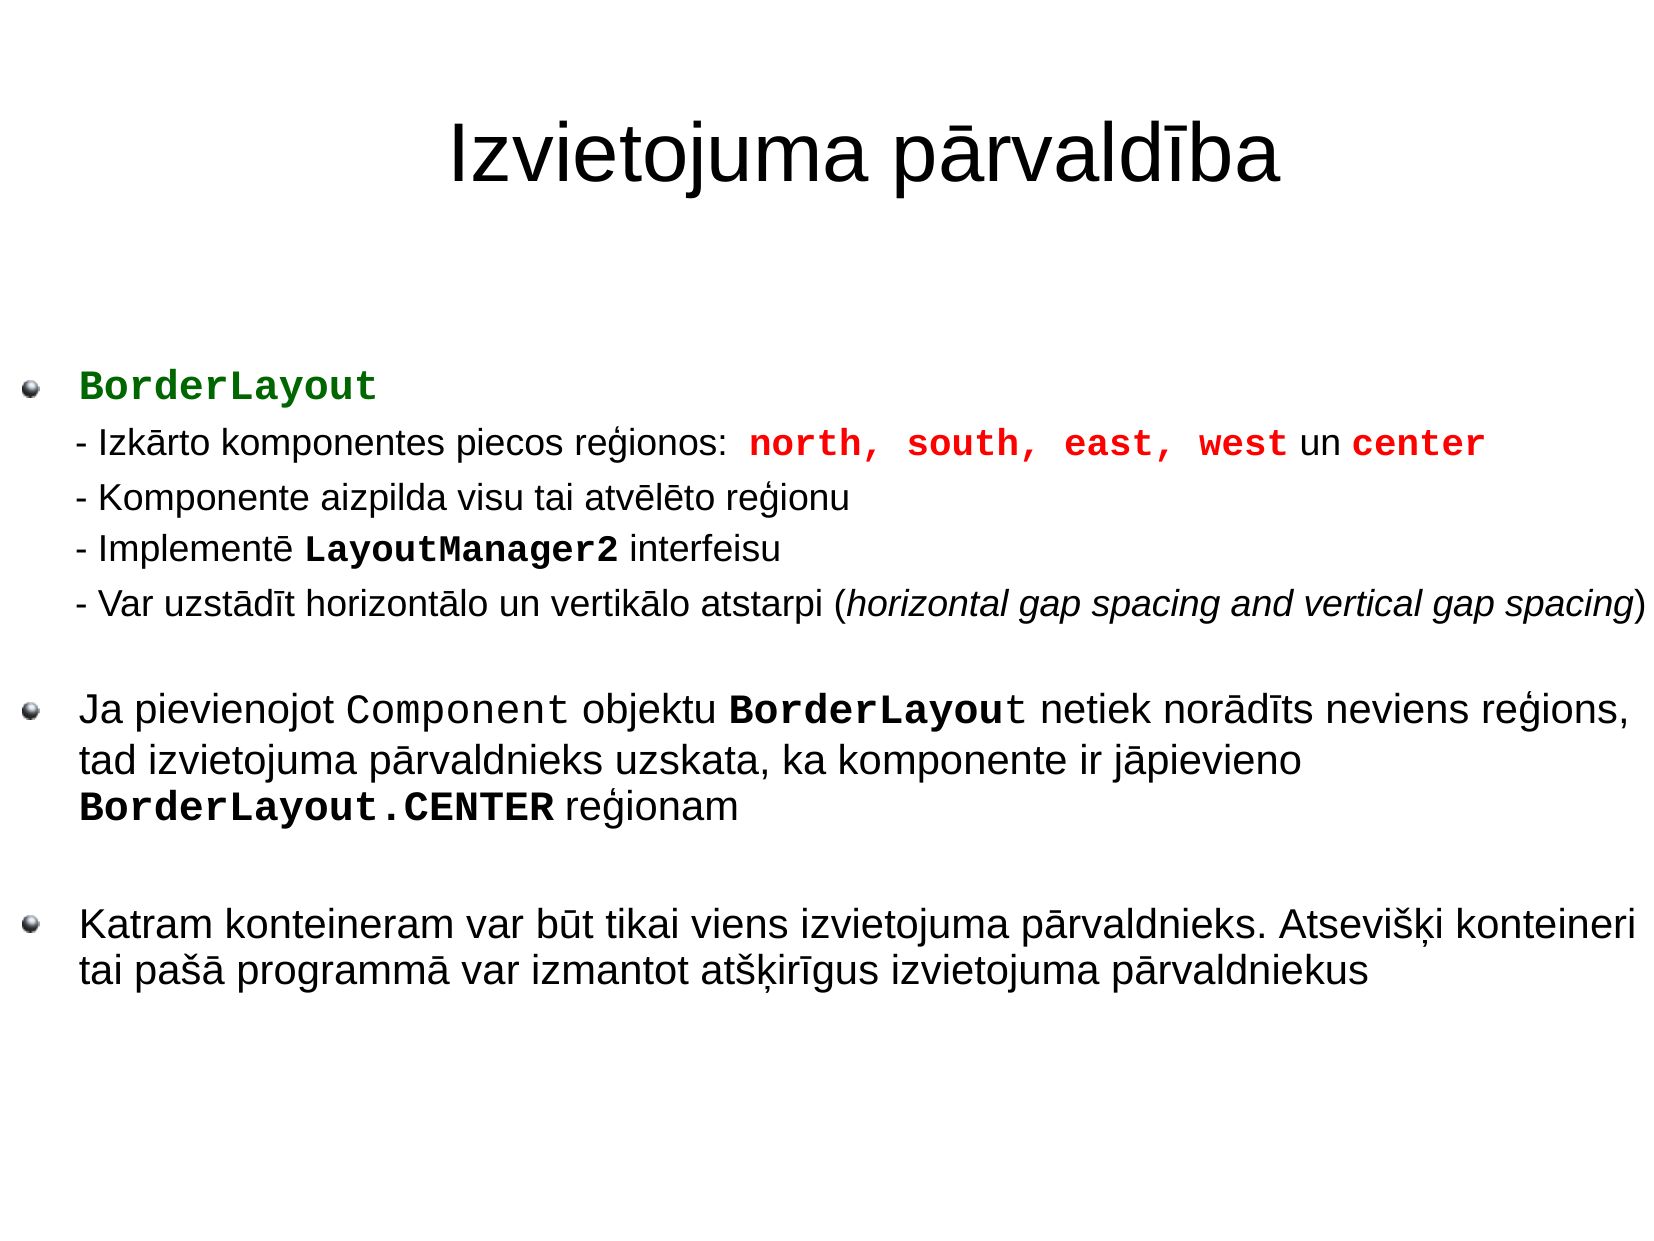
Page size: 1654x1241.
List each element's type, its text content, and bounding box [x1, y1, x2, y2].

text_box BorderLayout - Izkārto komponentes piecos reģionos: north, south, east, west un center - Komponente aizpilda visu tai atvēlēto reģionu - Implementē LayoutManager2 interfeisu - Var uzstādīt horizontālo un vertikālo atstarpi (horizontal gap spacing and vertical gap spacing) Ja pievienojot Component objektu BorderLayout netiek norādīts neviens reģions, tad izvietojuma pārvaldnieks uzskata, ka komponente ir jāpievieno BorderLayout.CENTER reģionam Katram konteineram var būt tikai viens izvietojuma pārvaldnieks. Atsevišķi konteineri tai pašā programmā var izmantot atšķirīgus izvietojuma pārvaldniekus [7, 357, 1654, 1005]
title Izvietojuma pārvaldība [82, 49, 1571, 257]
